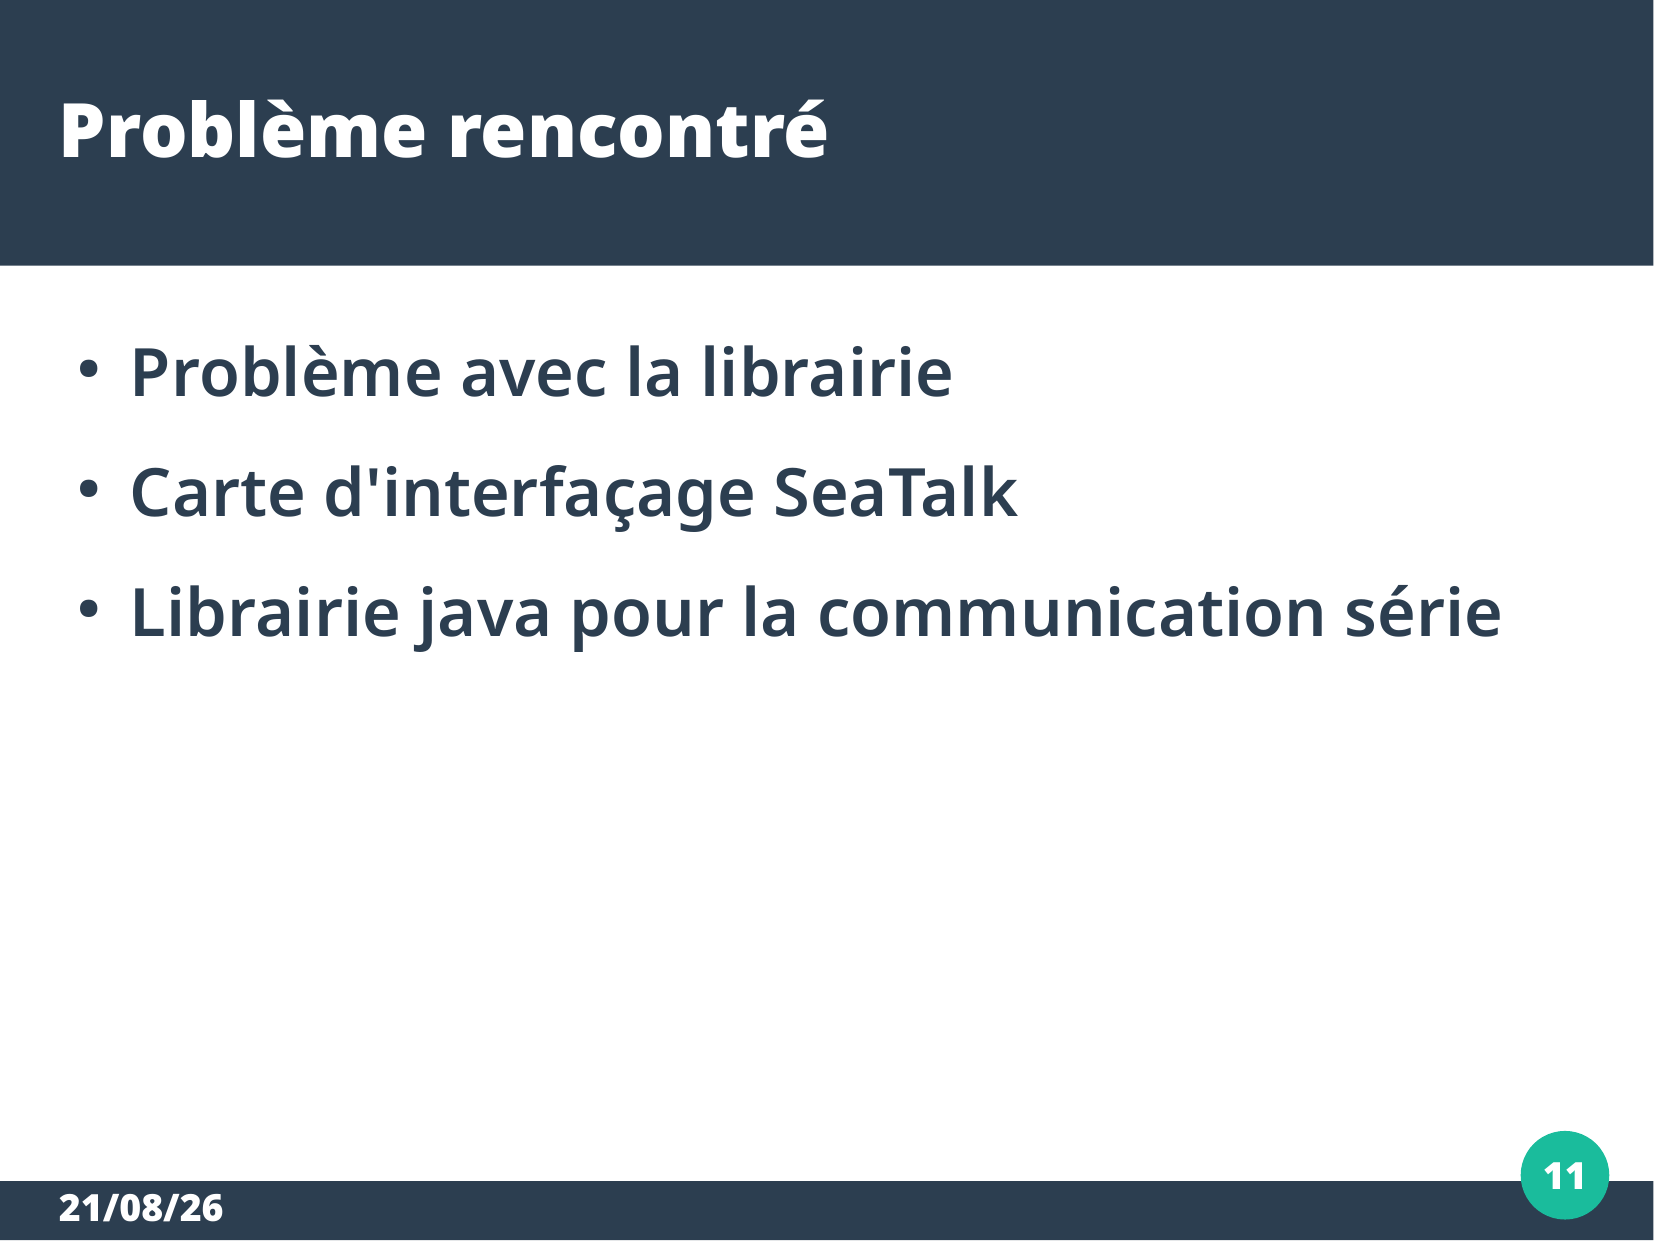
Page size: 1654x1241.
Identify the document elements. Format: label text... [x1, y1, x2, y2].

title Problème rencontré [59, 49, 1595, 207]
list Problème avec la librairie Carte d'interfaçage SeaTalk Librairie java pour la communication série [59, 324, 1595, 1152]
